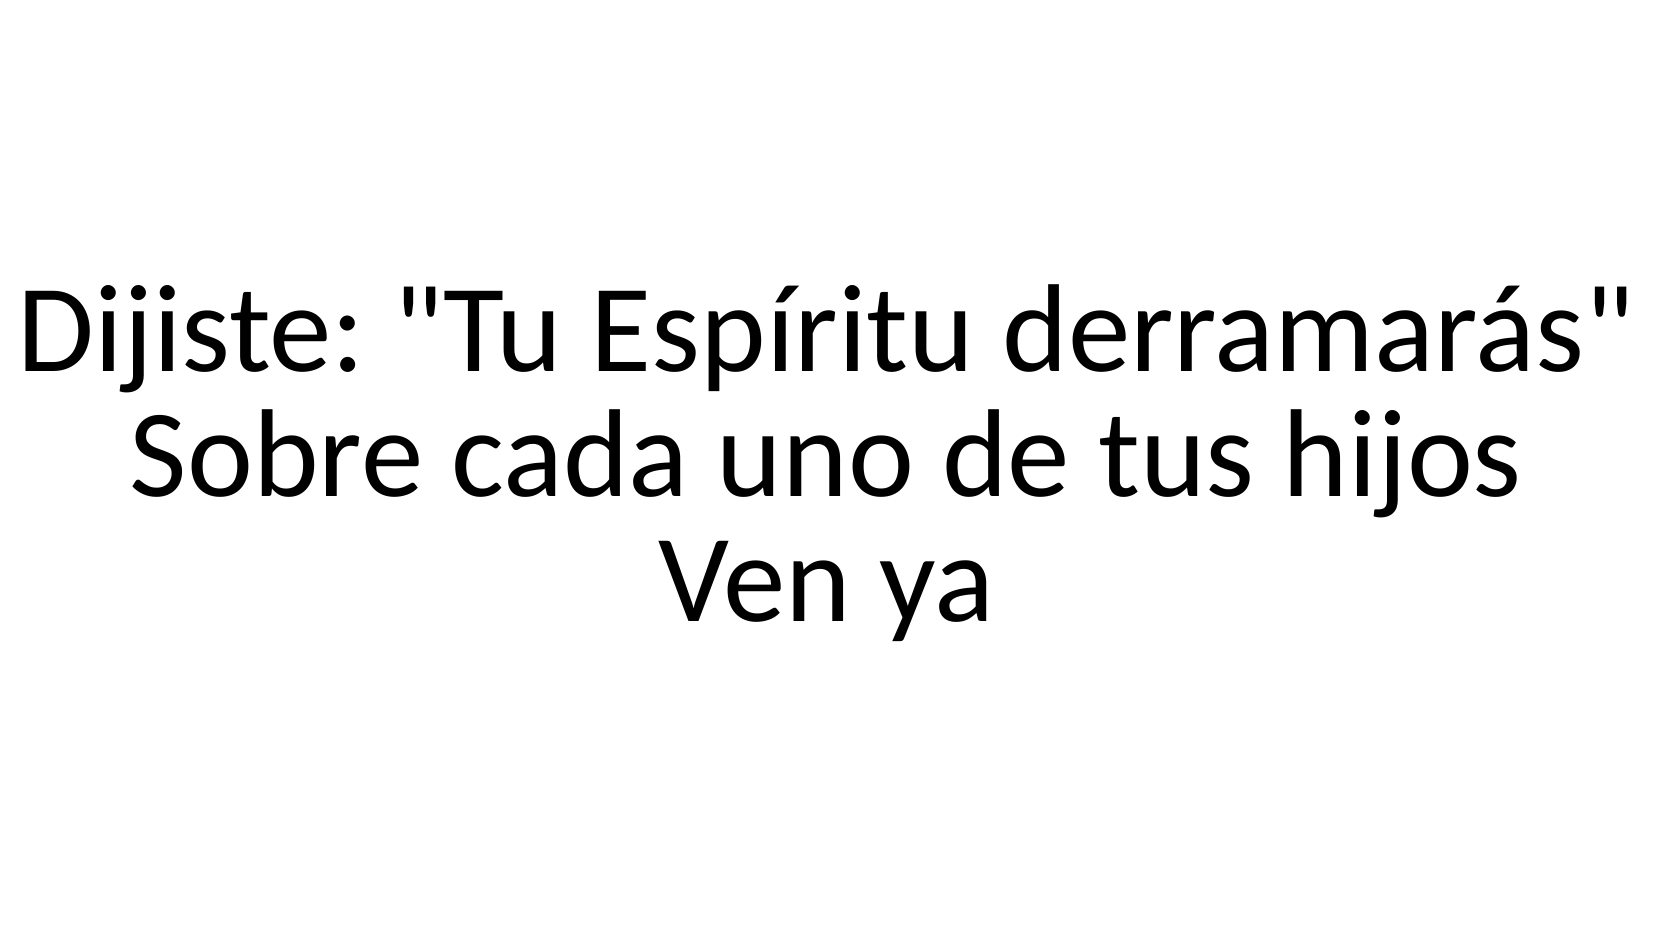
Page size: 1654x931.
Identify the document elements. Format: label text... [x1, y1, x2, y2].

title Dijiste: "Tu Espíritu derramarás" Sobre cada uno de tus hijos Ven ya [0, 0, 1654, 931]
